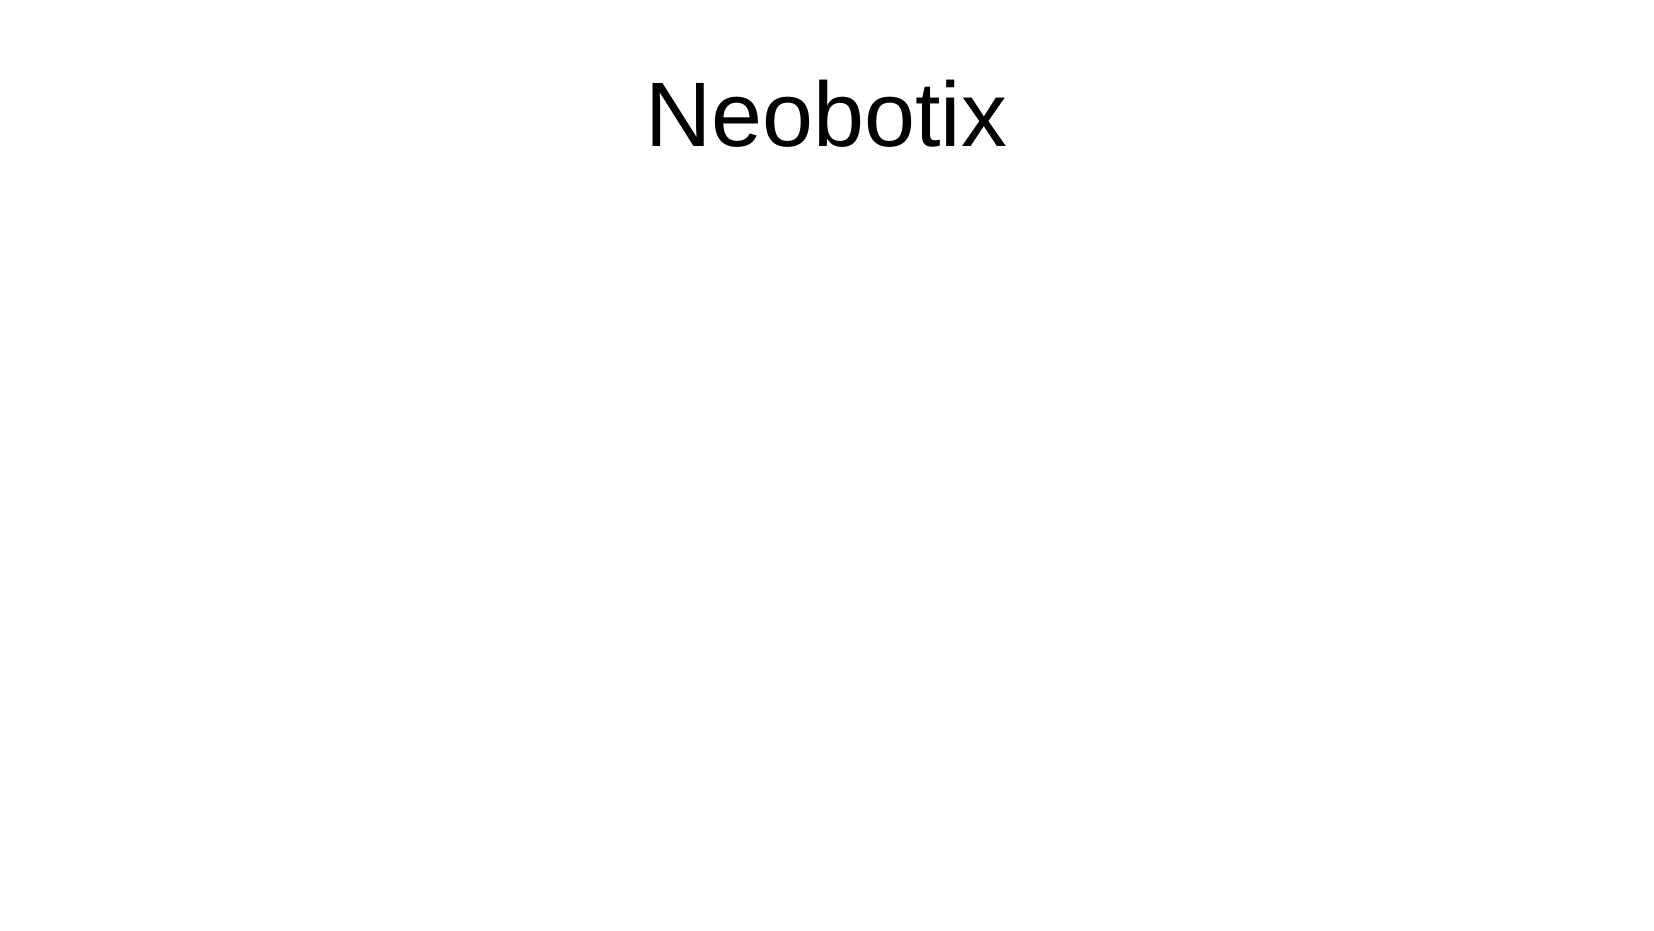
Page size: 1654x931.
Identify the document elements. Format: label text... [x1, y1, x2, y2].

title Neobotix [82, 37, 1571, 193]
